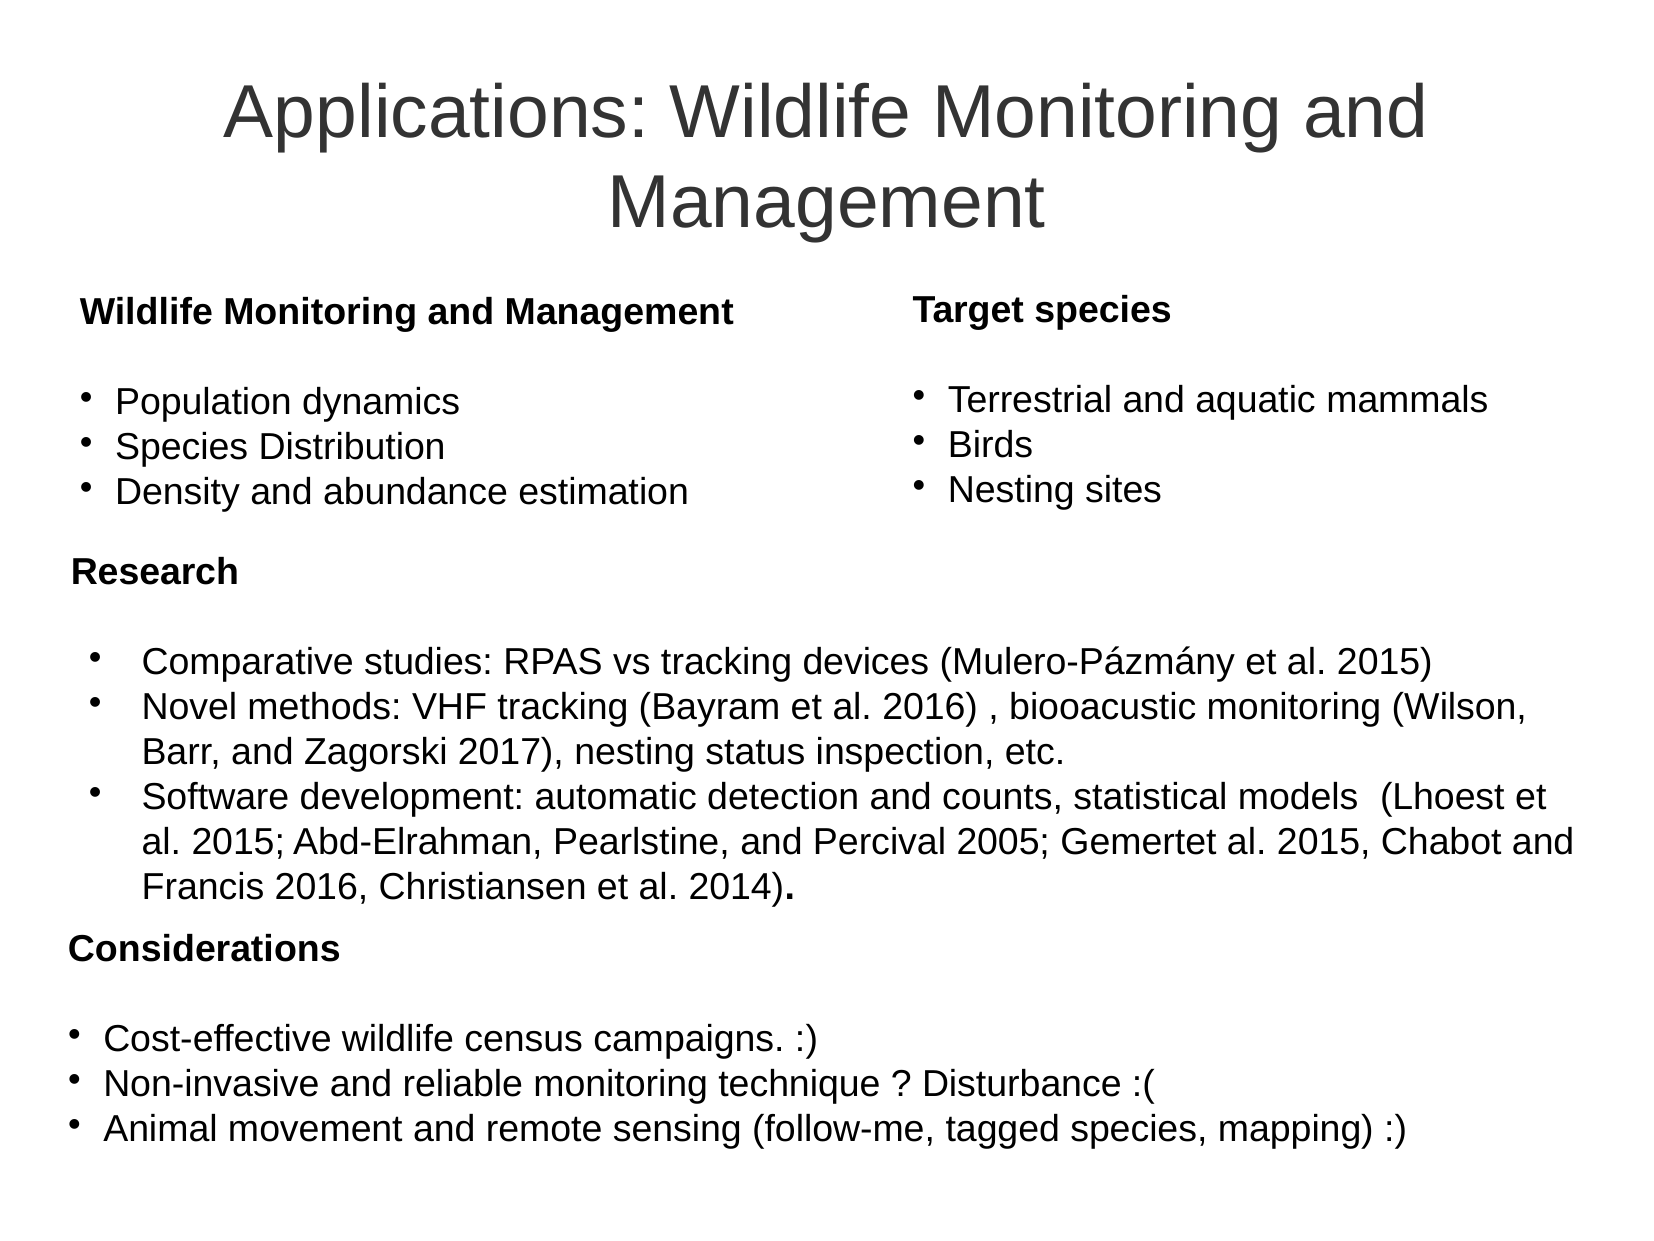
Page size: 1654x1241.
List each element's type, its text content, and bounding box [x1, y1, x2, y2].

text_box Research Comparative studies: RPAS vs tracking devices (Mulero-Pázmány et al. 2015) Novel methods: VHF tracking (Bayram et al. 2016) , biooacustic monitoring (Wilson, Barr, and Zagorski 2017), nesting status inspection, etc. Software development: automatic detection and counts, statistical models (Lhoest et al. 2015; Abd-Elrahman, Pearlstine, and Percival 2005; Gemertet al. 2015, Chabot and Francis 2016, Christiansen et al. 2014). [70, 501, 1595, 845]
text_box Wildlife Monitoring and Management Population dynamics Species Distribution Density and abundance estimation [64, 280, 833, 574]
text_box Considerations Cost-effective wildlife census campaigns. :) Non-invasive and reliable monitoring technique ? Disturbance :( Animal movement and remote sensing (follow-me, tagged species, mapping) :) [53, 916, 1548, 1211]
text_box Applications: Wildlife Monitoring and Management [82, 49, 1571, 257]
text_box Target species Terrestrial and aquatic mammals Birds Nesting sites [897, 277, 1654, 503]
